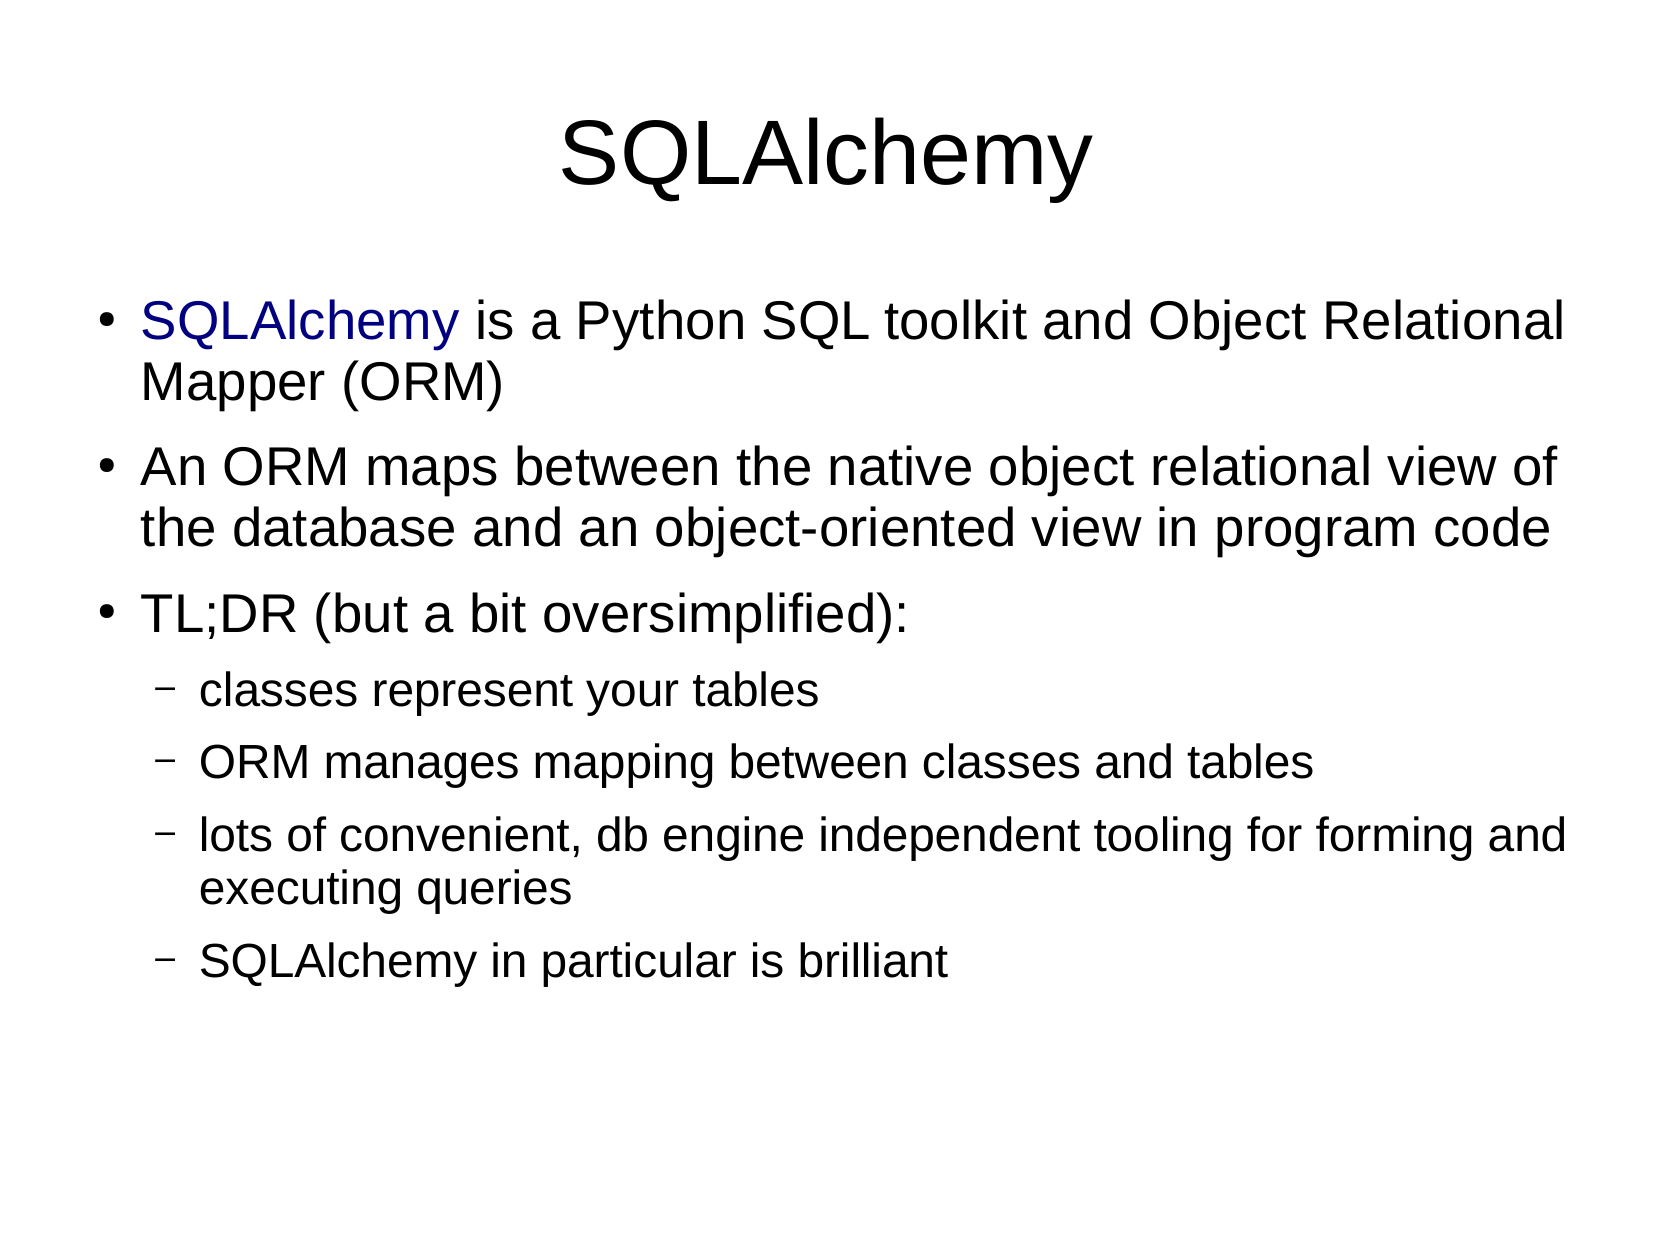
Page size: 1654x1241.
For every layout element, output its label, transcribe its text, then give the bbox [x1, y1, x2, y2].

list SQLAlchemy is a Python SQL toolkit and Object Relational Mapper (ORM) An ORM maps between the native object relational view of the database and an object-oriented view in program code TL;DR (but a bit oversimplified): classes represent your tables ORM manages mapping between classes and tables lots of convenient, db engine independent tooling for forming and executing queries SQLAlchemy in particular is brilliant [82, 290, 1571, 1010]
title SQLAlchemy [82, 49, 1571, 257]
